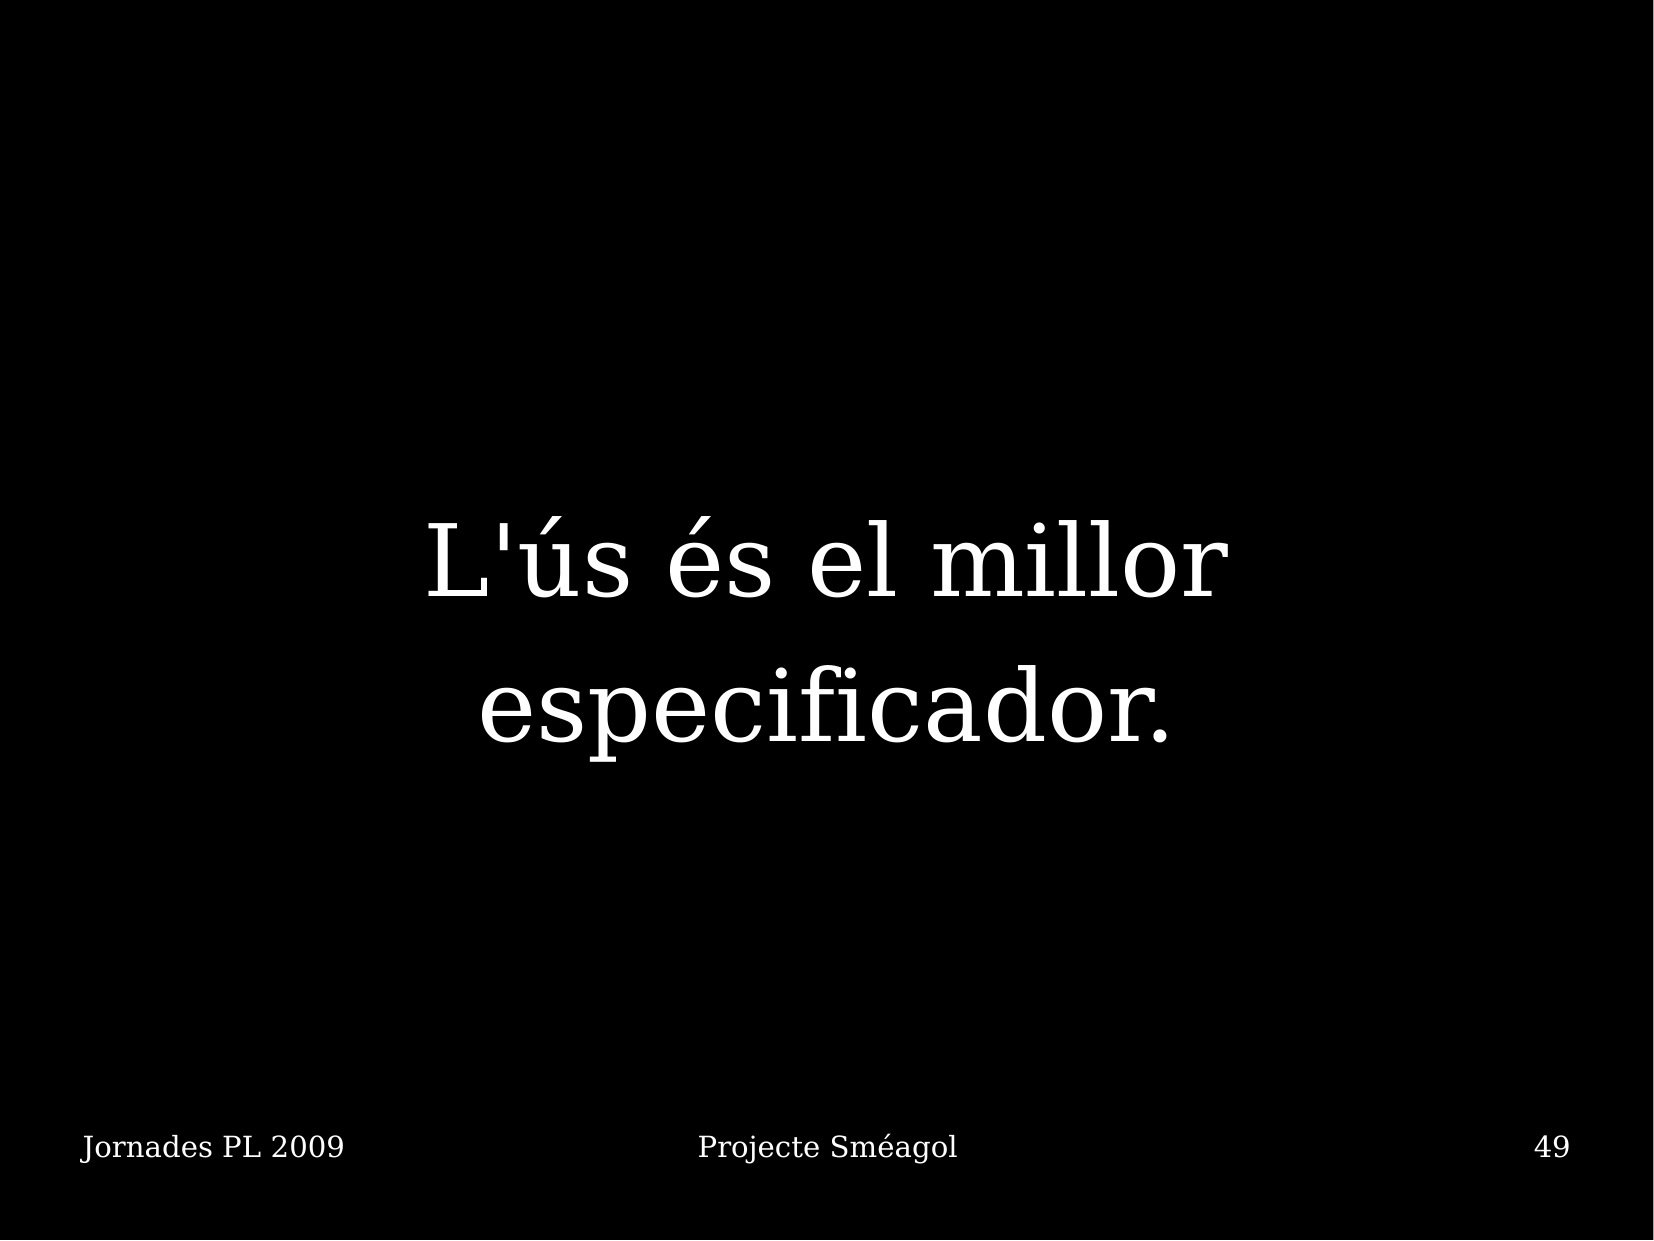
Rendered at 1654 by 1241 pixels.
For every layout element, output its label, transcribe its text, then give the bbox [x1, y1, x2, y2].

title L'ús és el millor especificador. [59, 489, 1595, 751]
